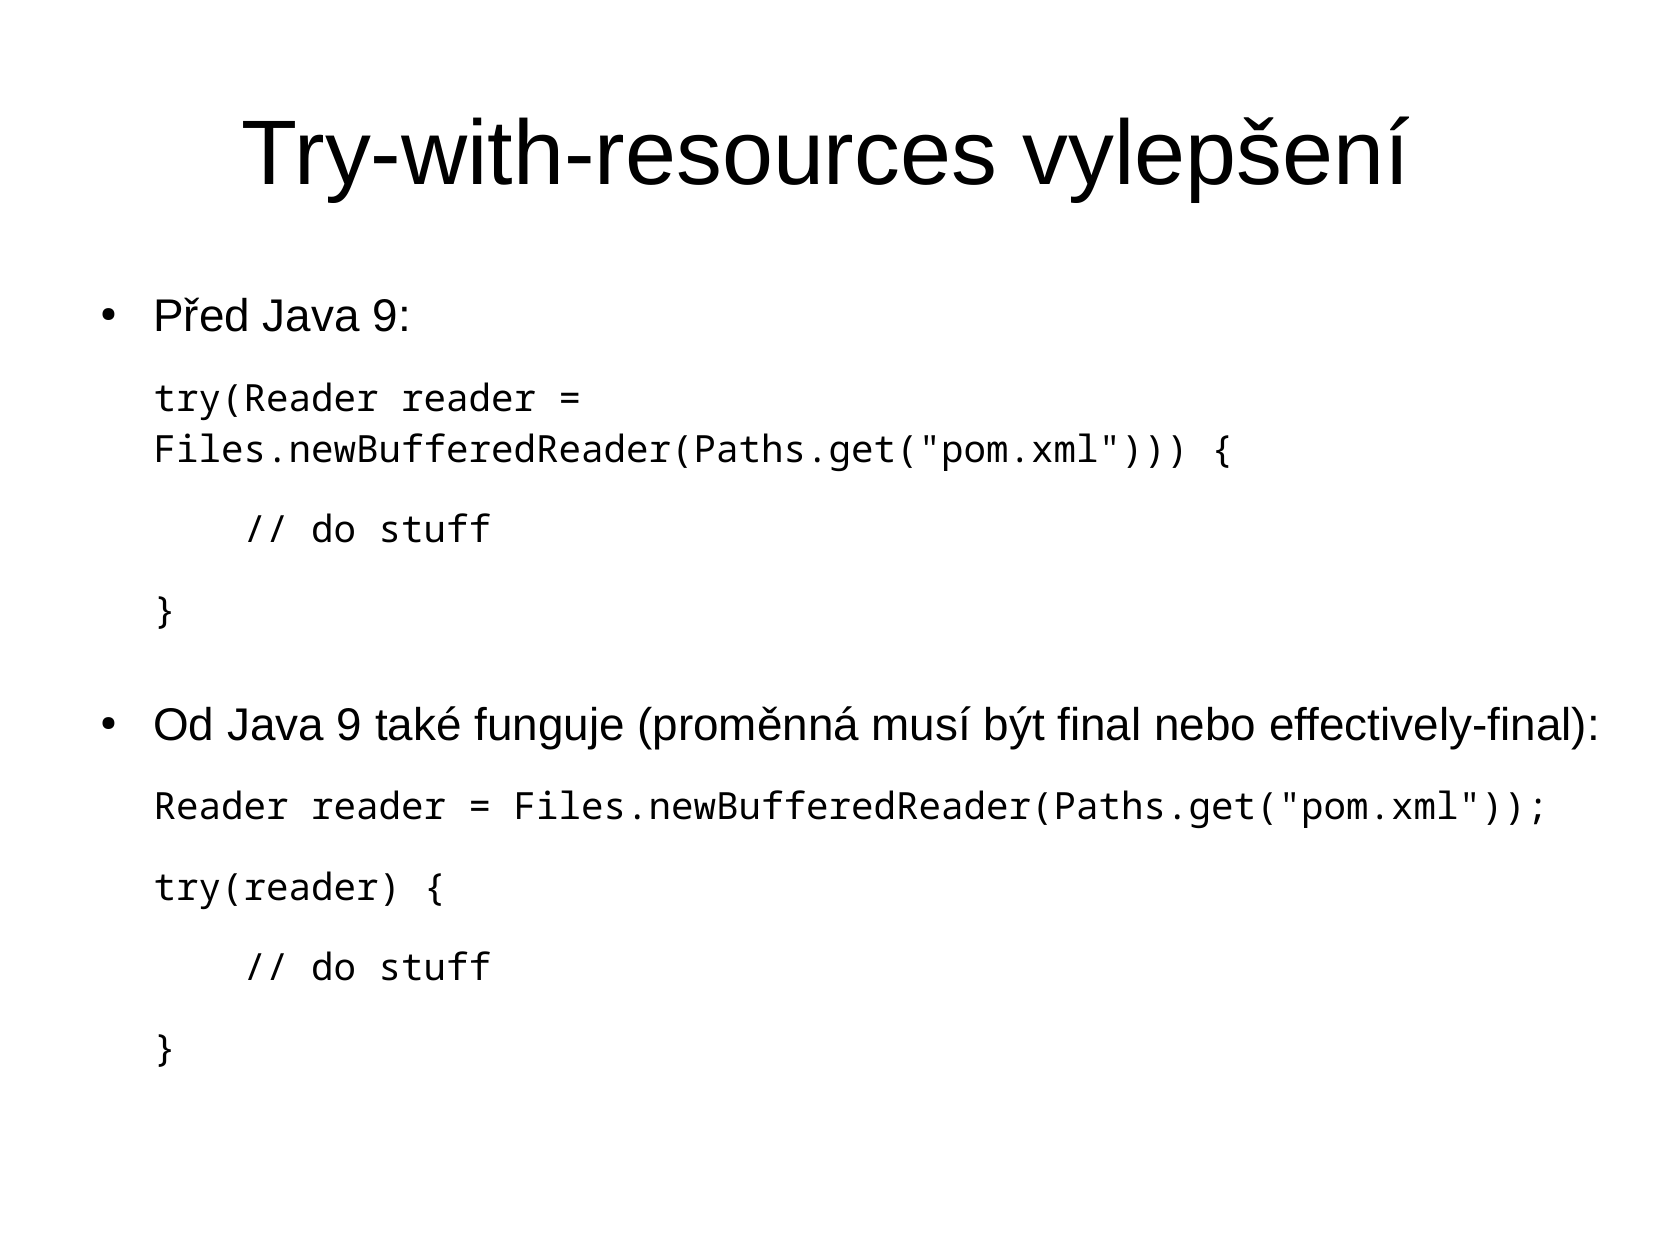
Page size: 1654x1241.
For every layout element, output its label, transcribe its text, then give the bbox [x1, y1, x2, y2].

title Try-with-resources vylepšení [82, 49, 1571, 257]
list Před Java 9: try(Reader reader = Files.newBufferedReader(Paths.get("pom.xml"))) { // do stuff } Od Java 9 také funguje (proměnná musí být final nebo effectively-final): Reader reader = Files.newBufferedReader(Paths.get("pom.xml")); try(reader) { // do stuff } [82, 290, 1630, 1193]
